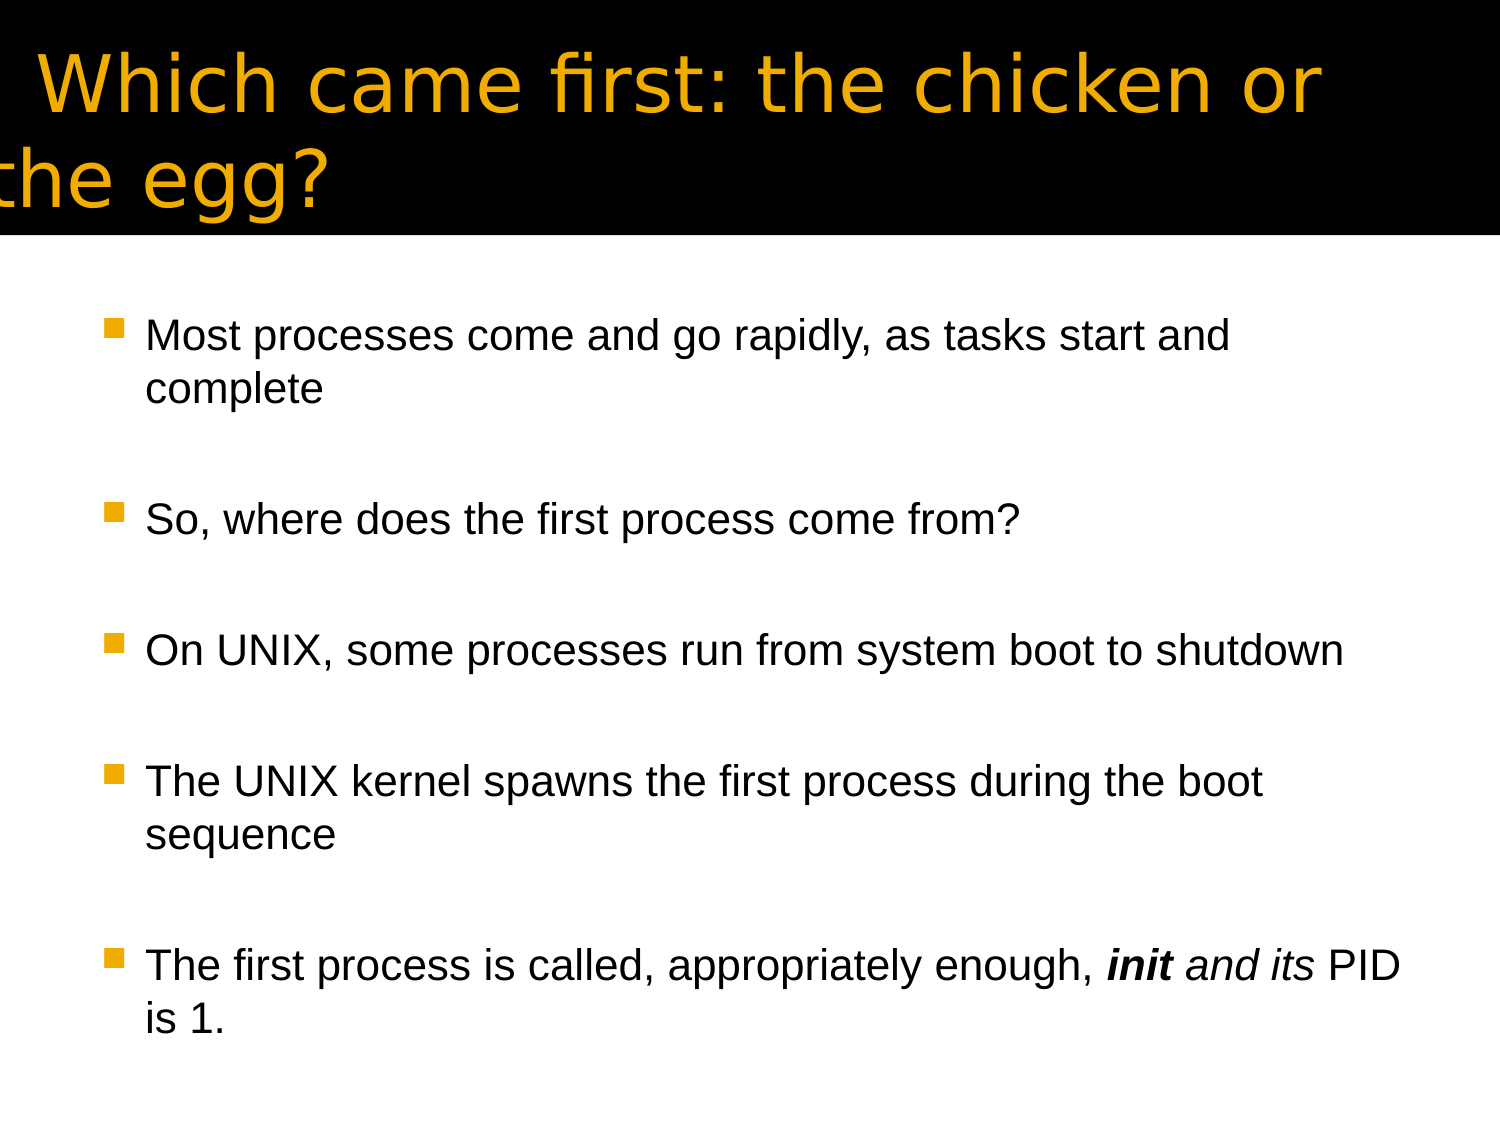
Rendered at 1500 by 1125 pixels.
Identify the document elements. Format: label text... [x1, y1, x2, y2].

list Most processes come and go rapidly, as tasks start and complete So, where does the first process come from? On UNIX, some processes run from system boot to shutdown The UNIX kernel spawns the first process during the boot sequence The first process is called, appropriately enough, init and its PID is 1. [75, 291, 1425, 1050]
title Which came first: the chicken or the egg? [0, 25, 1483, 231]
